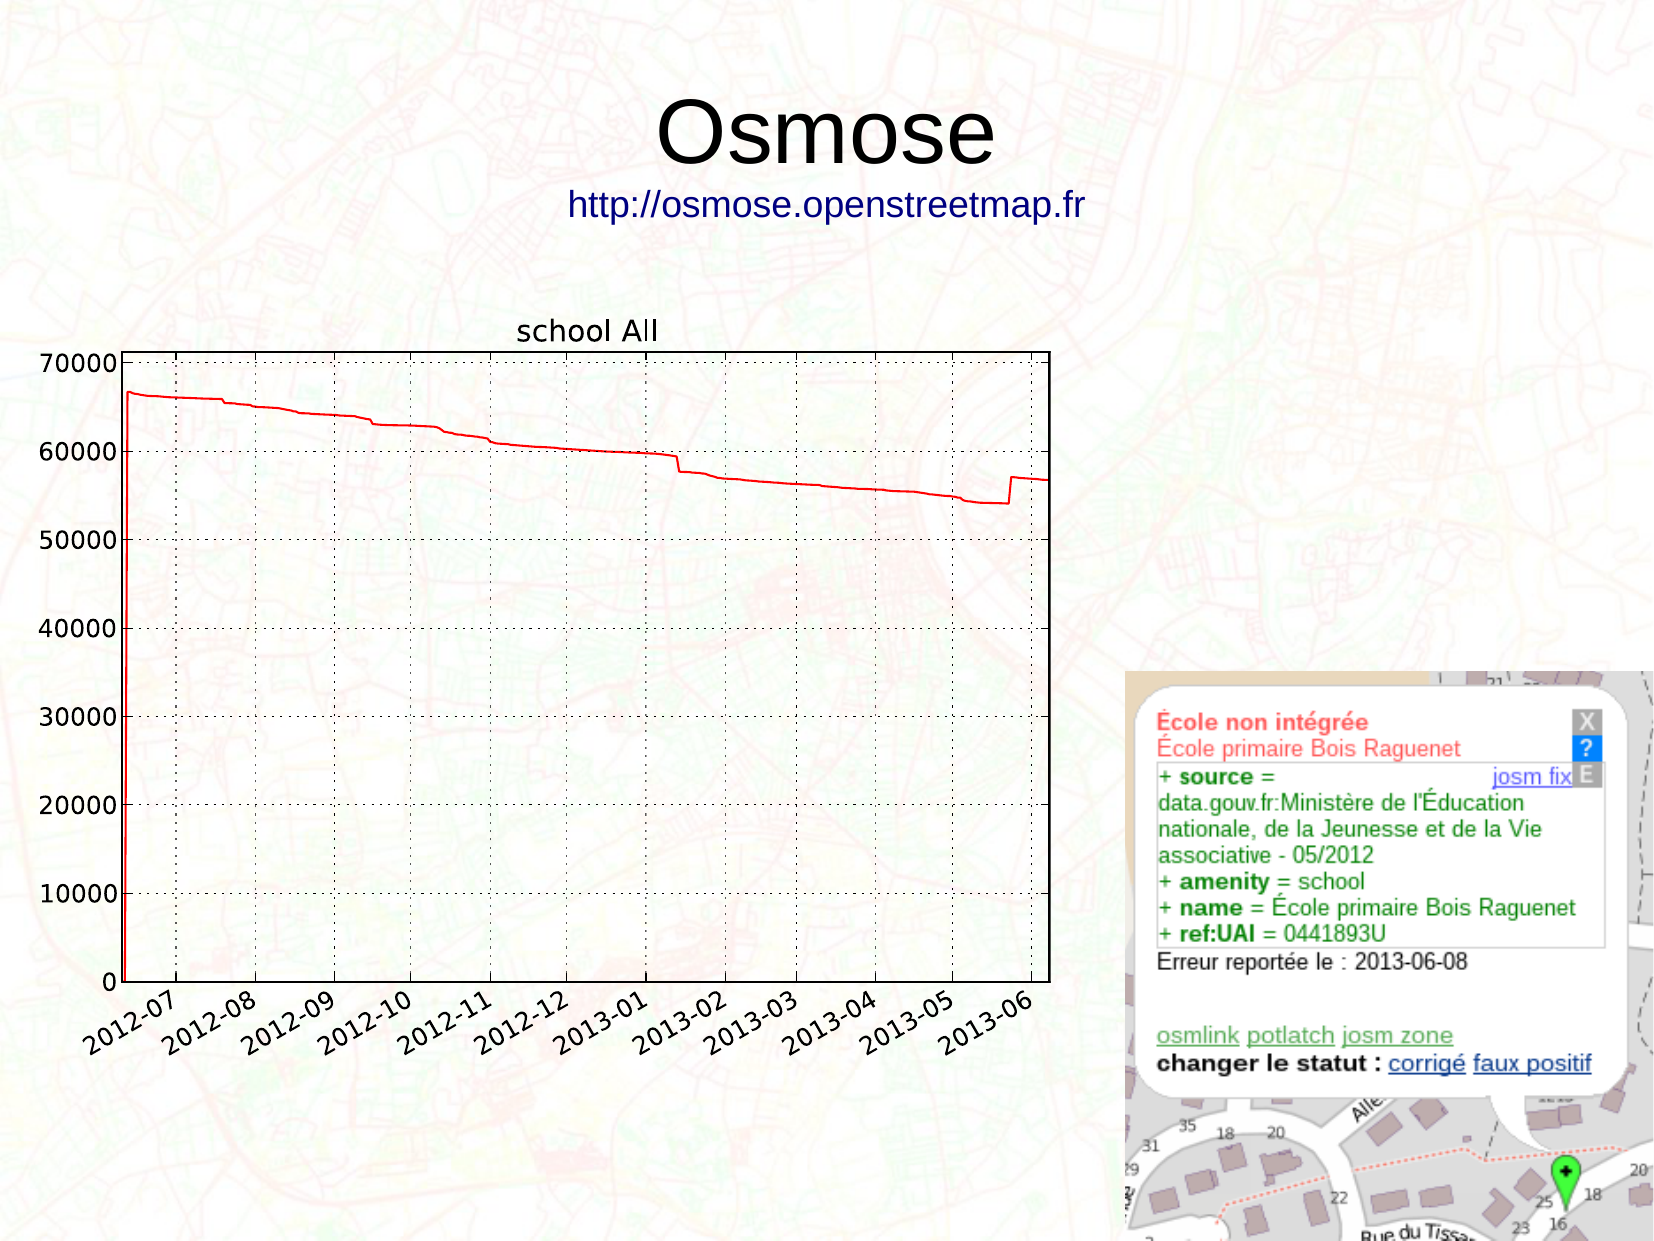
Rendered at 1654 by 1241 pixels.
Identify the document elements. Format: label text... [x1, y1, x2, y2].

picture [0, 0, 1654, 1241]
title Osmose http://osmose.openstreetmap.fr [82, 49, 1571, 257]
